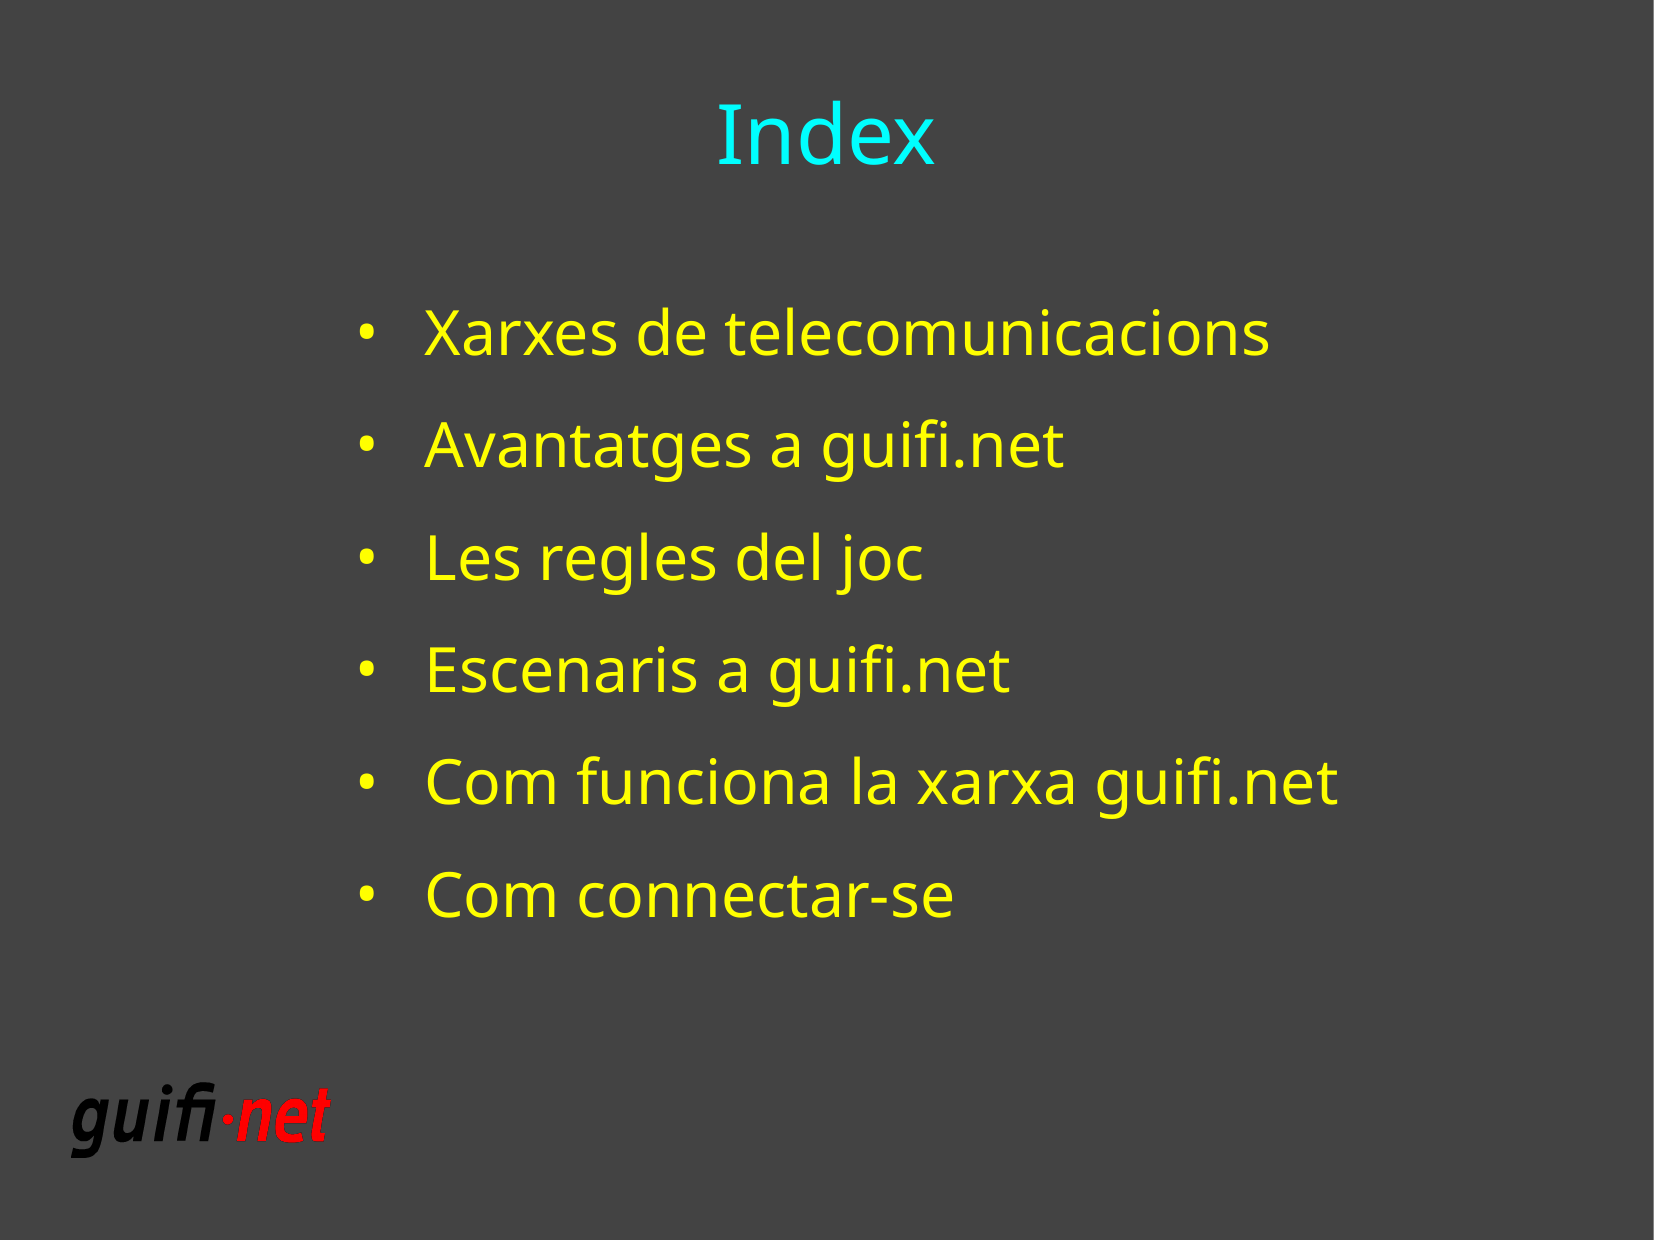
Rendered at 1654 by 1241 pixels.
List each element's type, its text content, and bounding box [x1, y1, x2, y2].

list Xarxes de telecomunicacions Avantatges a guifi.net Les regles del joc Escenaris a guifi.net Com funciona la xarxa guifi.net Com connectar-se [118, 248, 1571, 968]
picture [71, 1082, 331, 1158]
title Index [82, 49, 1571, 213]
